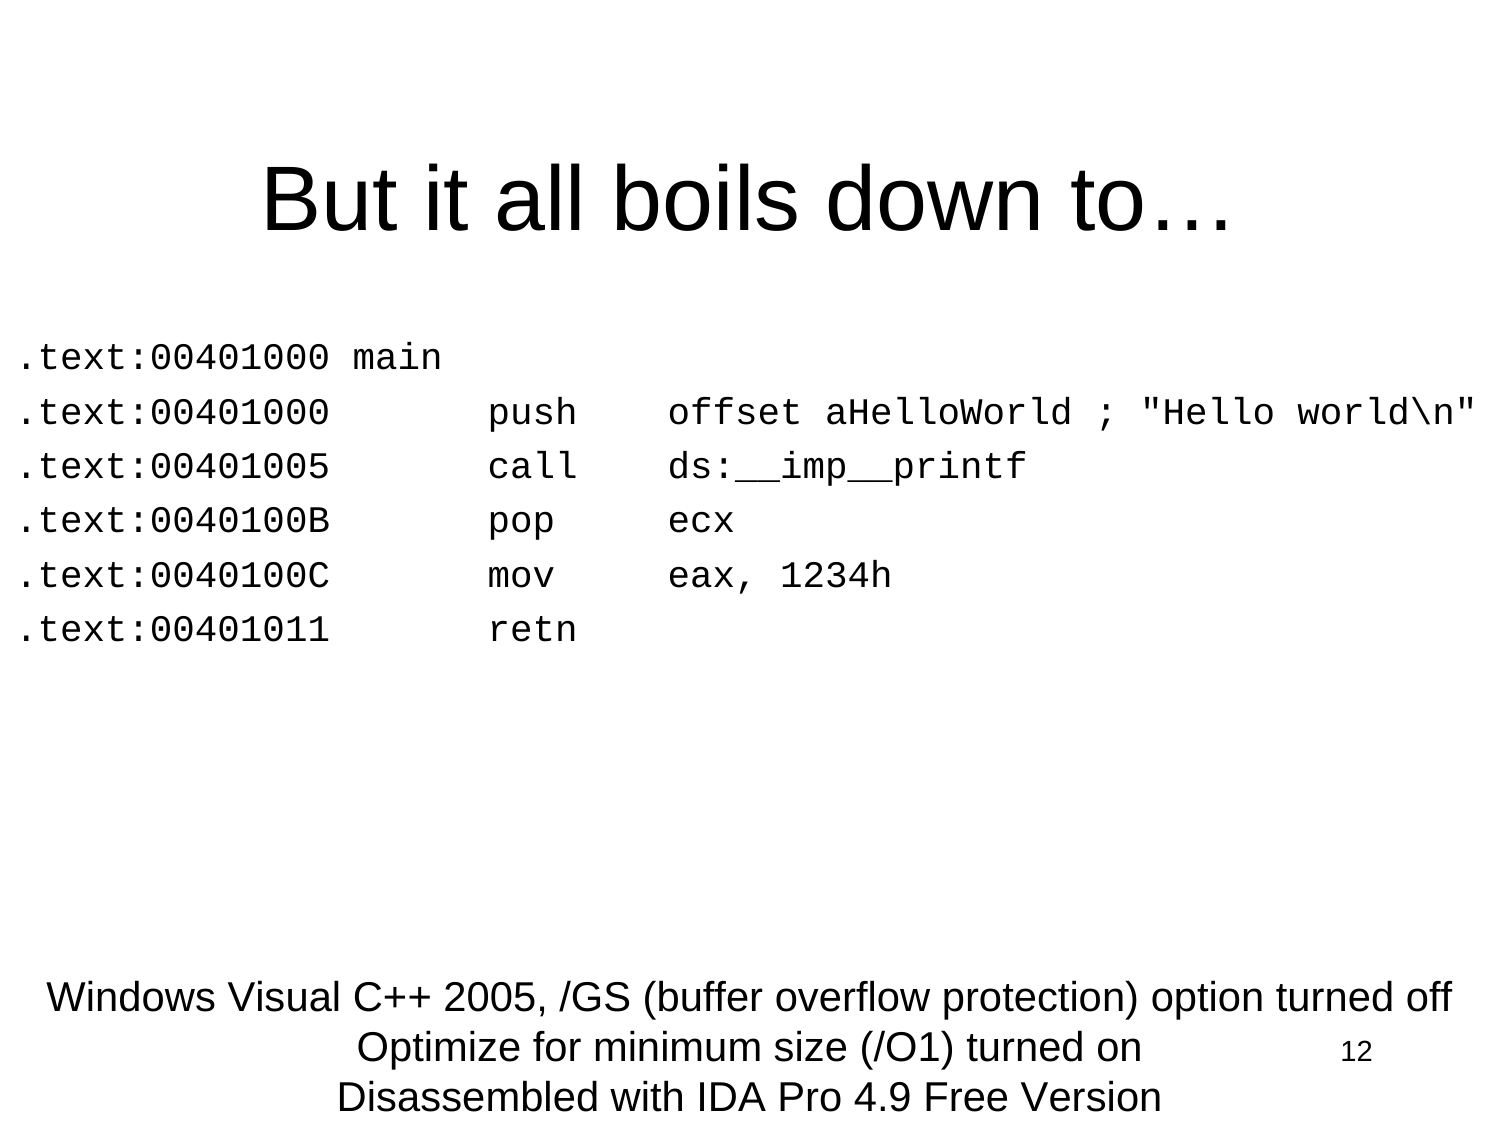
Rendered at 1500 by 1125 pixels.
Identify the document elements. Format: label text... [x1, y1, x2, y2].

title But it all boils down to… [112, 99, 1388, 288]
text_box Windows Visual C++ 2005, /GS (buffer overflow protection) option turned off Optimize for minimum size (/O1) turned on Disassembled with IDA Pro 4.9 Free Version [31, 962, 1468, 1125]
list .text:00401000 main .text:00401000 push offset aHelloWorld ; "Hello world\n" .text:00401005 call ds:__imp__printf .text:0040100B pop ecx .text:0040100C mov eax, 1234h .text:00401011 retn [0, 324, 1500, 1001]
